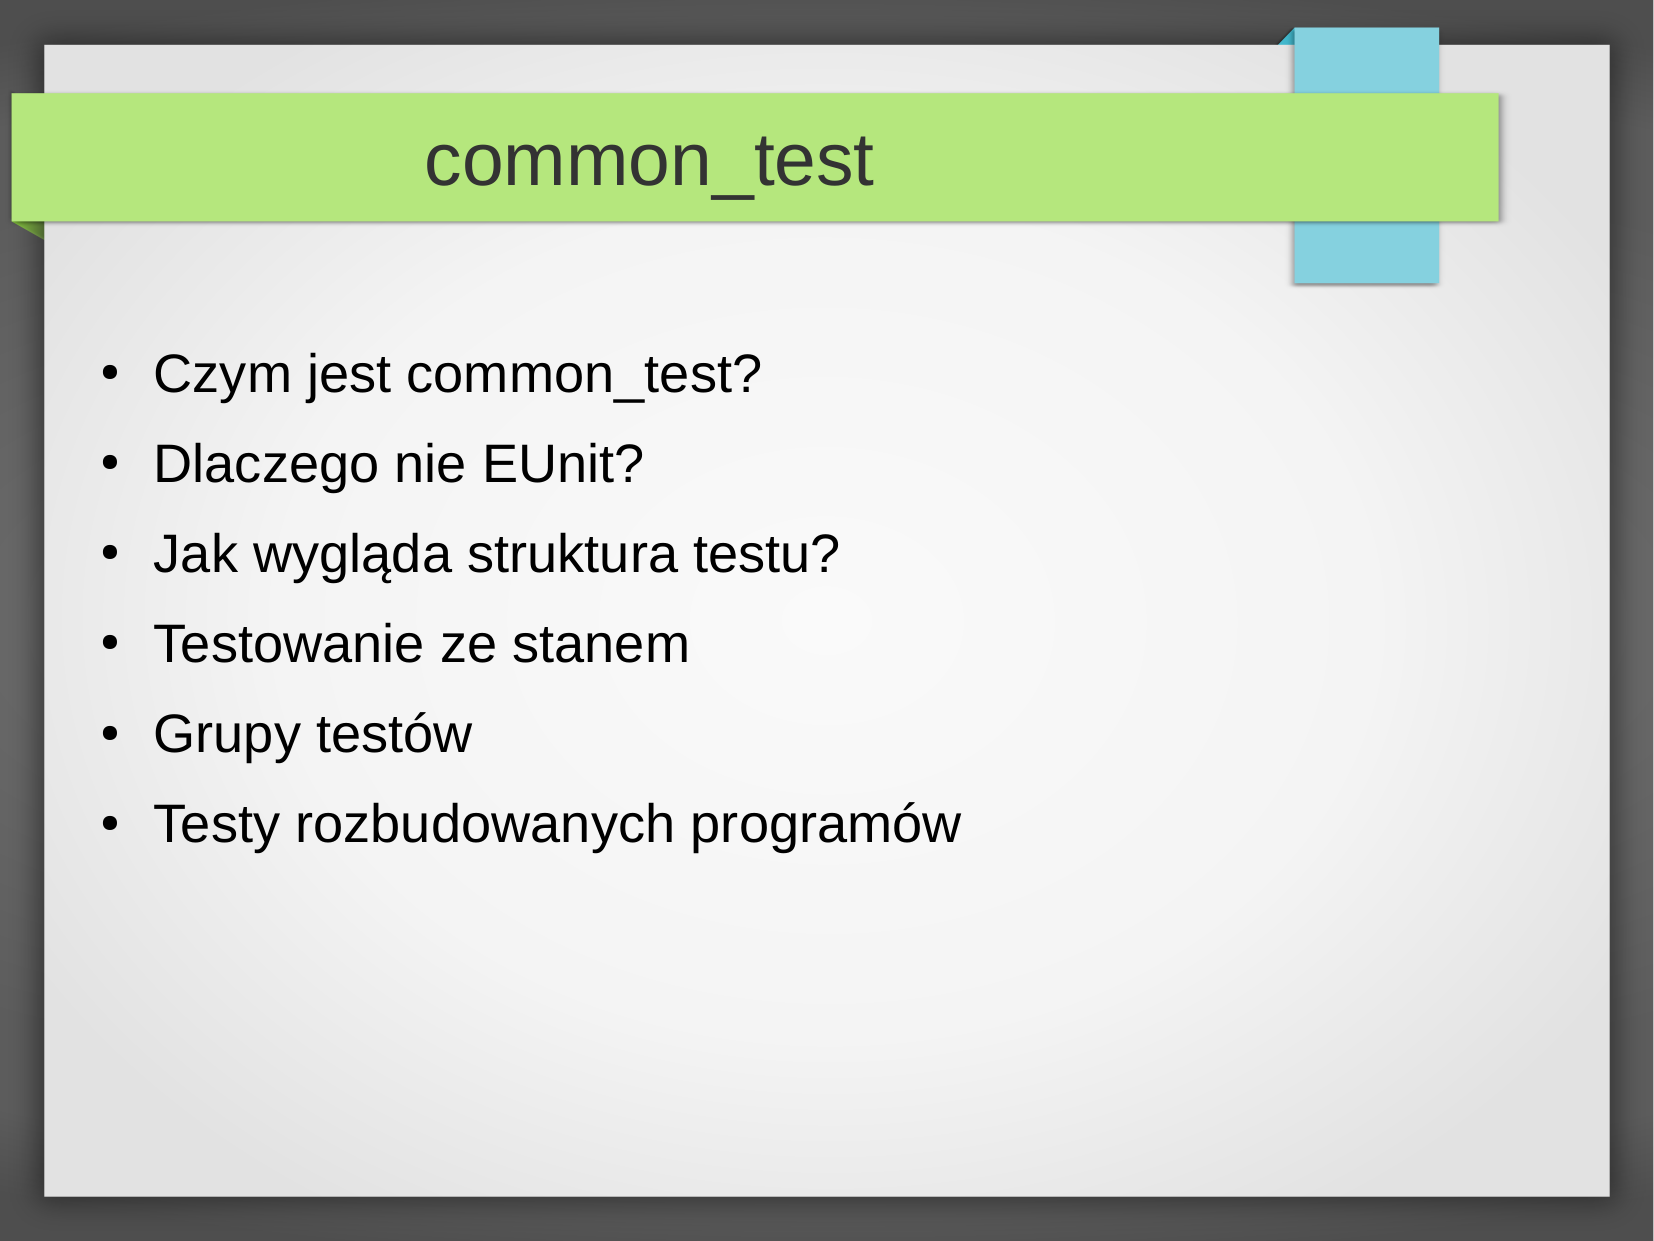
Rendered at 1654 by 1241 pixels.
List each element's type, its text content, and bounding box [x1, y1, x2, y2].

picture [0, 0, 1654, 1241]
title common_test [70, 106, 1229, 213]
list Czym jest common_test? Dlaczego nie EUnit? Jak wygląda struktura testu? Testowanie ze stanem Grupy testów Testy rozbudowanych programów [82, 343, 1538, 1063]
